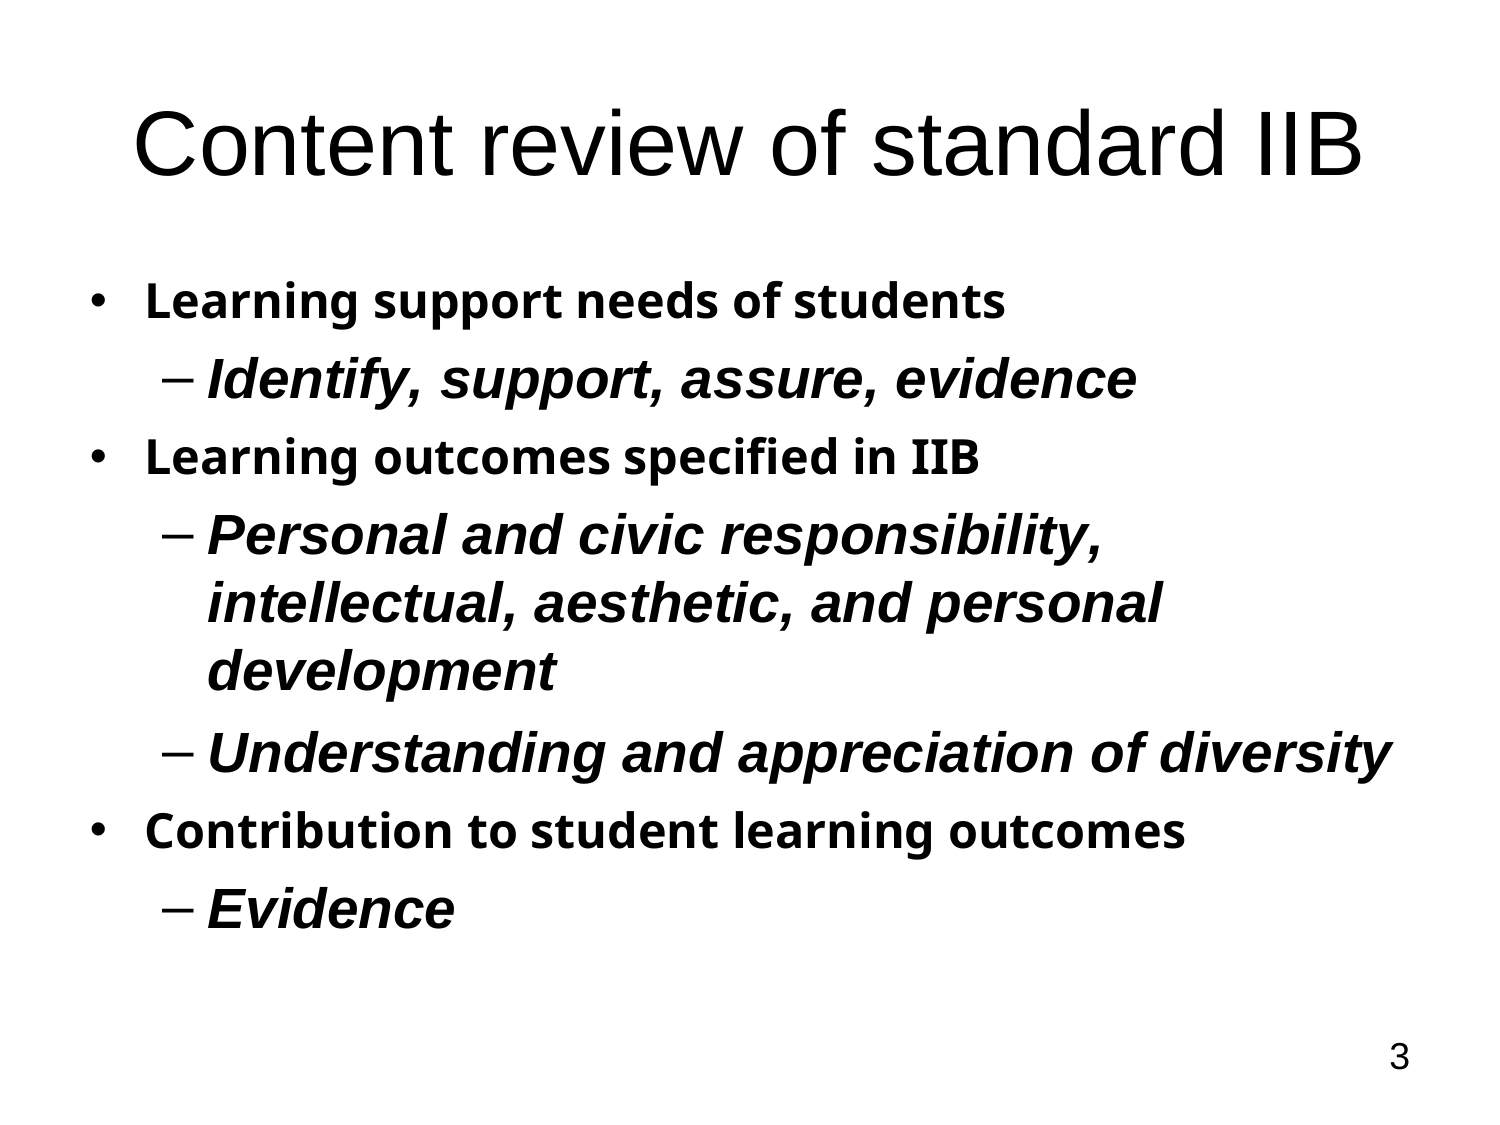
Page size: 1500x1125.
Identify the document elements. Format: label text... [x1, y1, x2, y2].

title Content review of standard IIB [75, 45, 1426, 233]
list Learning support needs of students Identify, support, assure, evidence Learning outcomes specified in IIB Personal and civic responsibility, intellectual, aesthetic, and personal development Understanding and appreciation of diversity Contribution to student learning outcomes Evidence [75, 262, 1426, 1005]
